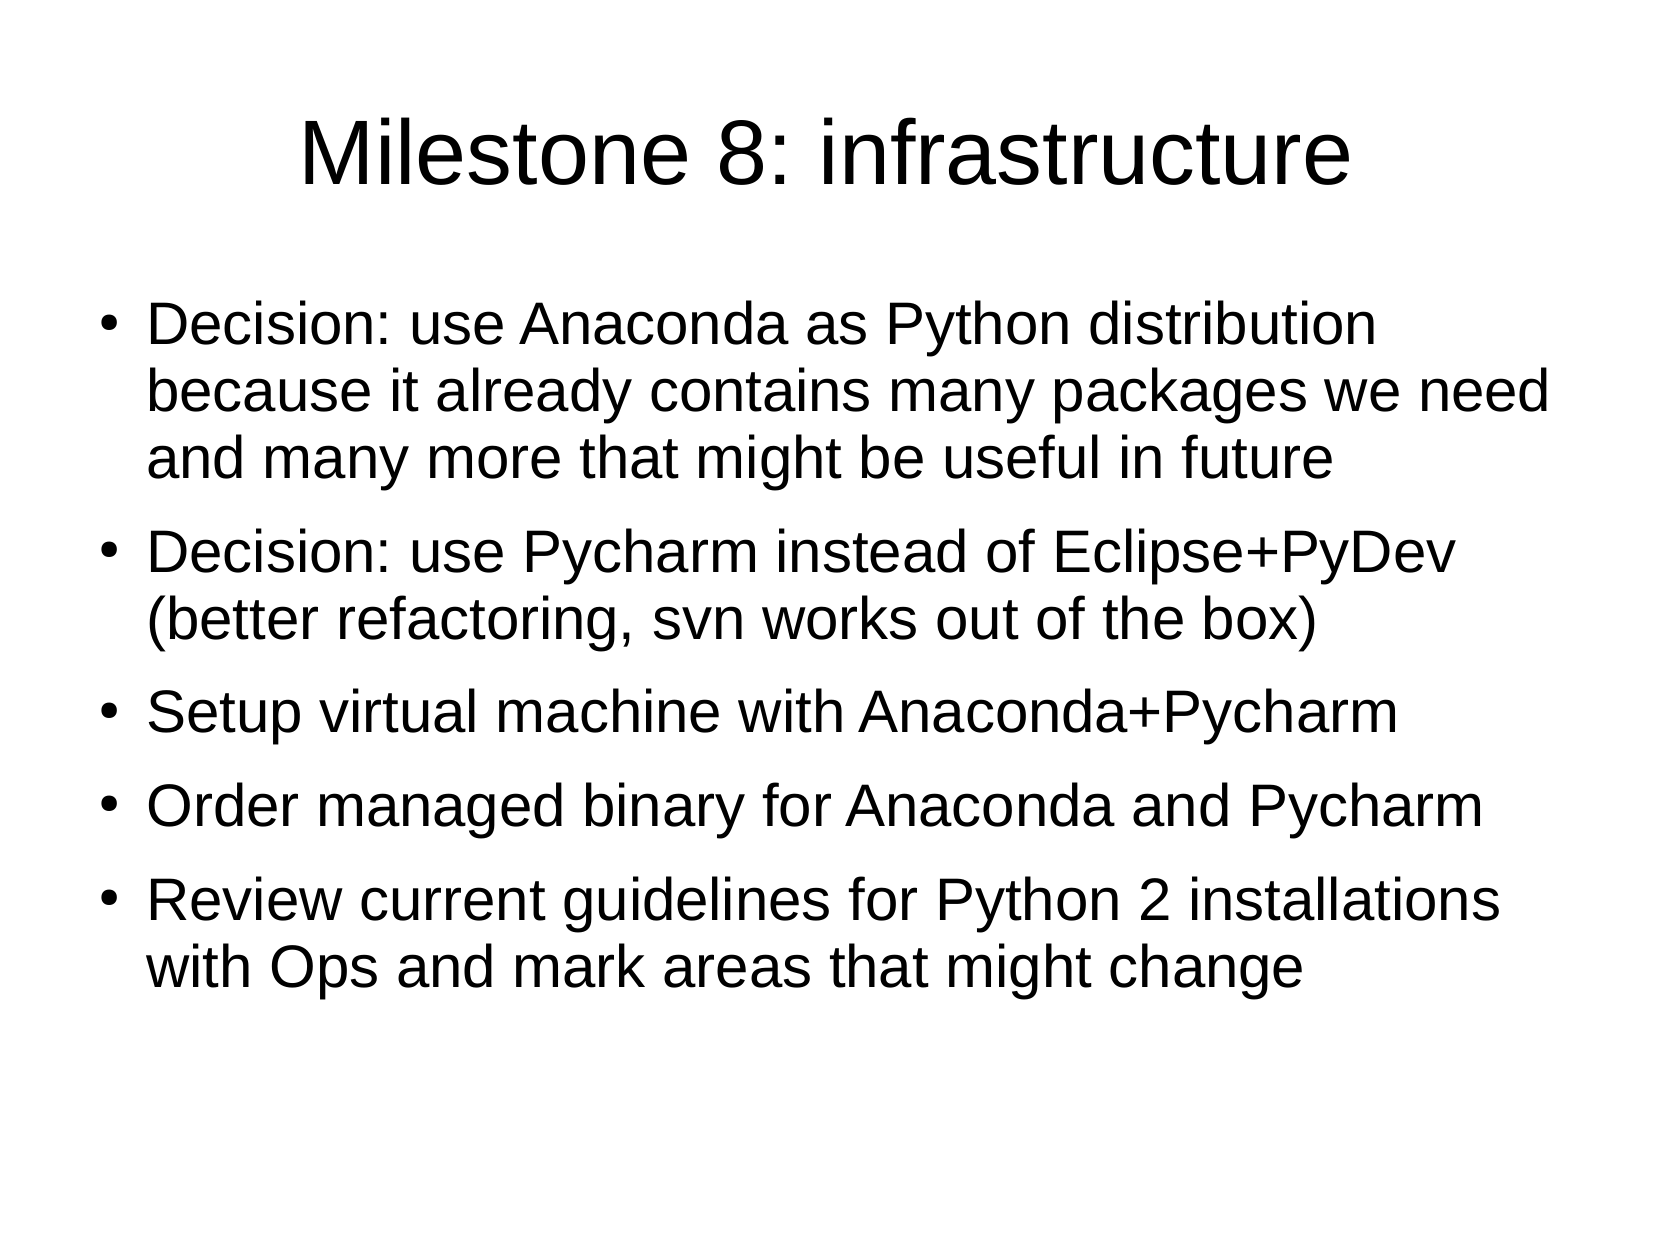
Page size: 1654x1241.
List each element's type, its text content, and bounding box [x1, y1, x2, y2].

list Decision: use Anaconda as Python distribution because it already contains many packages we need and many more that might be useful in future Decision: use Pycharm instead of Eclipse+PyDev (better refactoring, svn works out of the box) Setup virtual machine with Anaconda+Pycharm Order managed binary for Anaconda and Pycharm Review current guidelines for Python 2 installations with Ops and mark areas that might change [82, 290, 1571, 1010]
title Milestone 8: infrastructure [82, 49, 1571, 257]
